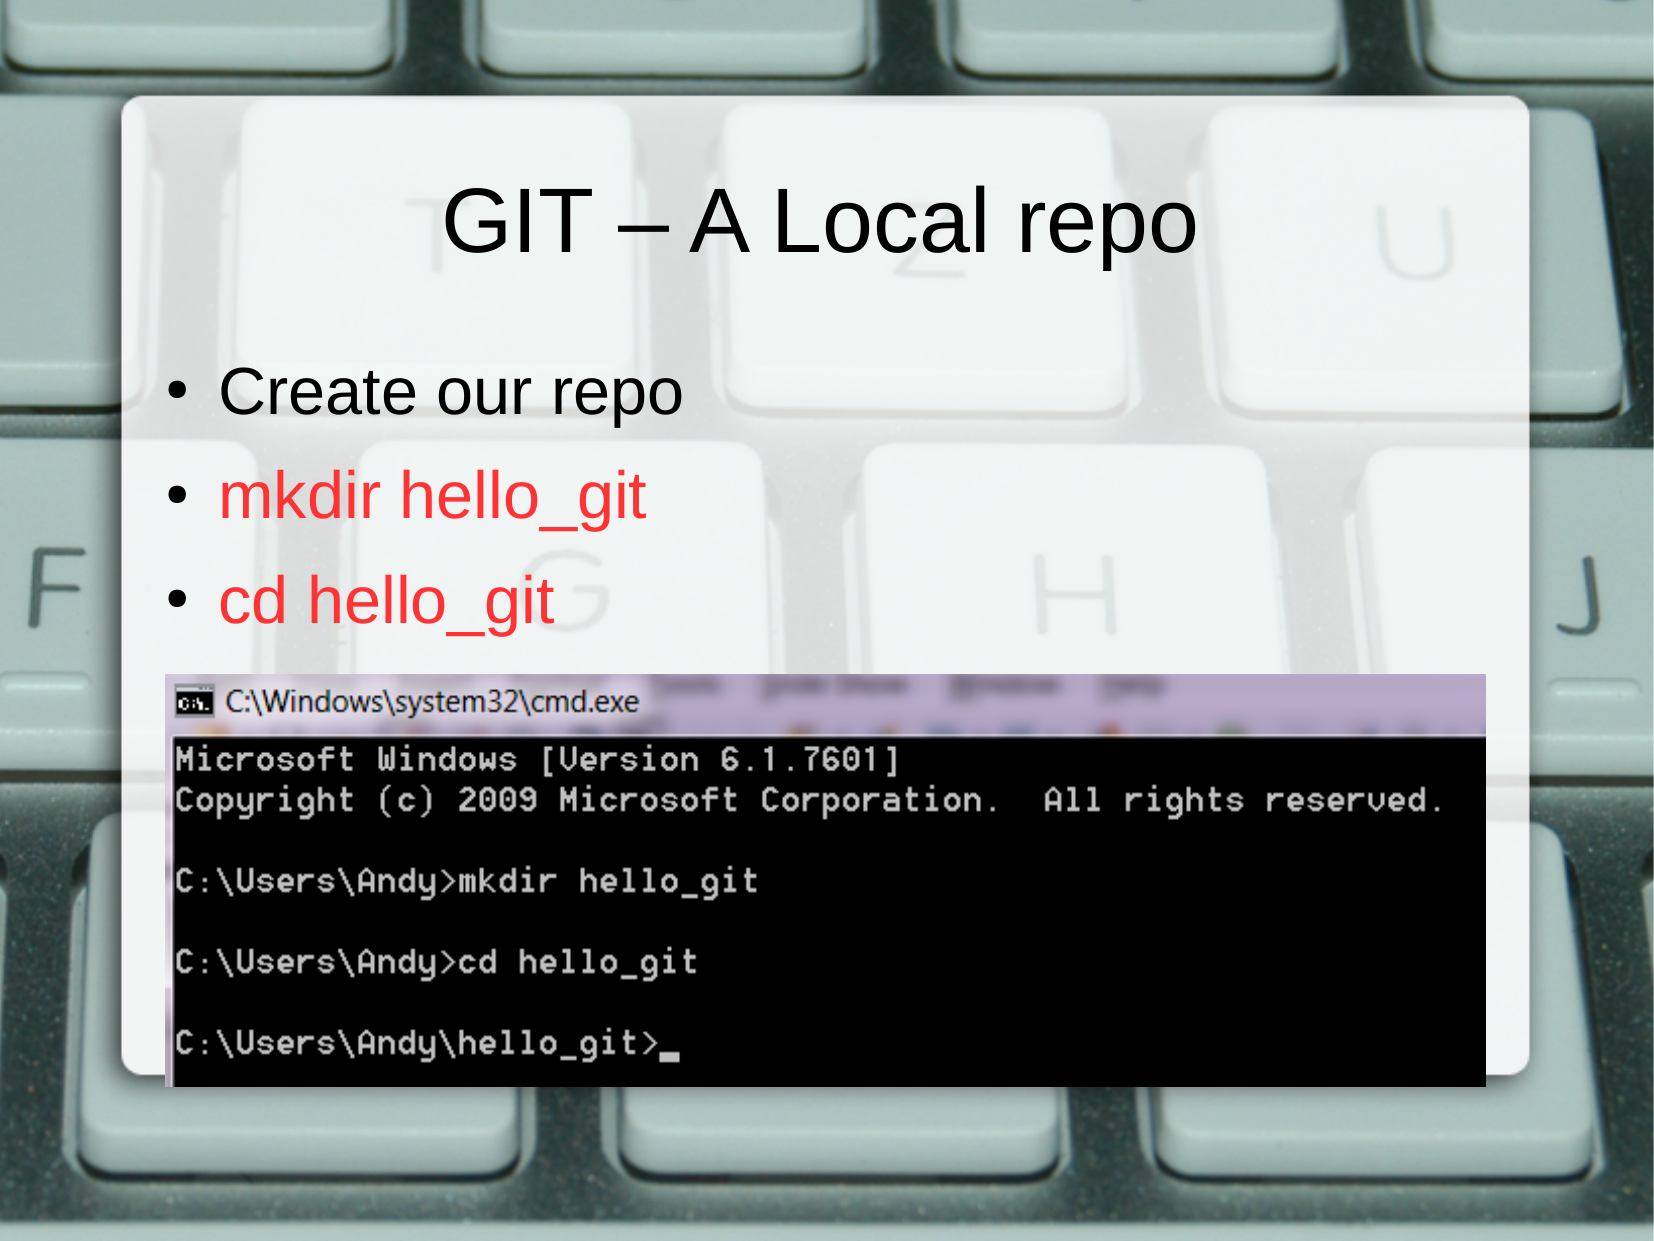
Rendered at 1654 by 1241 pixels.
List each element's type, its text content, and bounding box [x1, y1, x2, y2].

list Create our repo mkdir hello_git cd hello_git [147, 354, 1506, 1063]
title GIT – A Local repo [135, 117, 1506, 325]
picture [0, 0, 1654, 1241]
